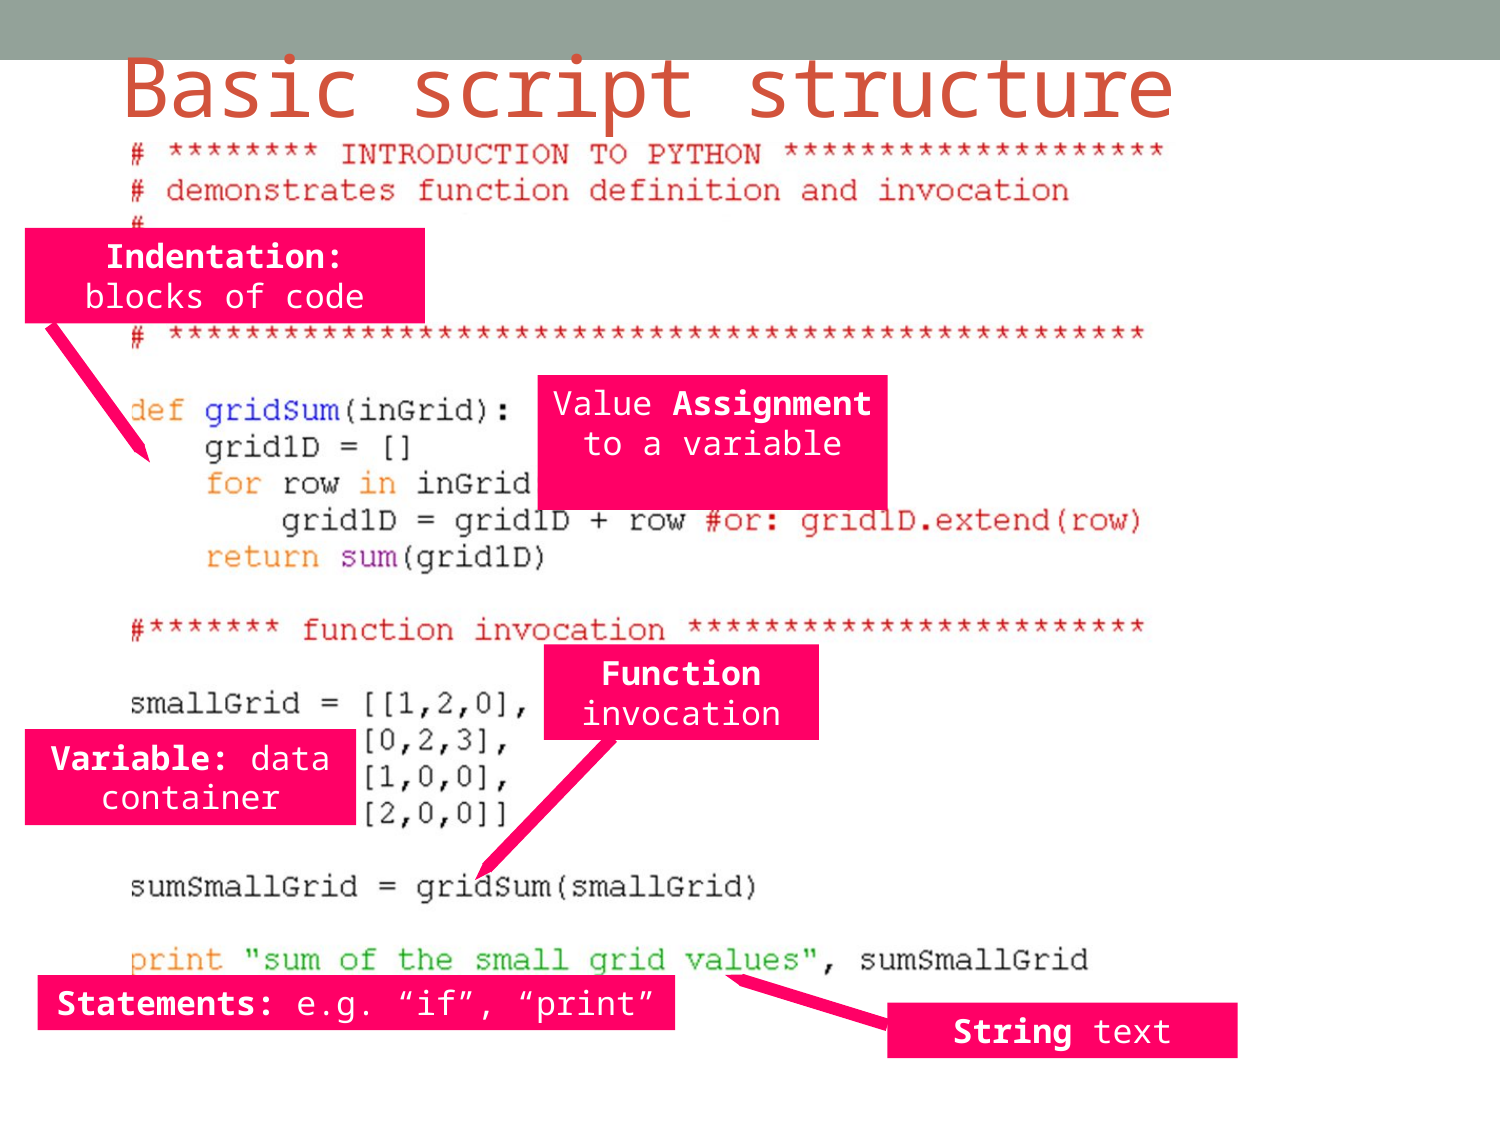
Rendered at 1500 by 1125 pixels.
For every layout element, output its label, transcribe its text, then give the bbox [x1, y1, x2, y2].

text_box Value Assignment to a variable [537, 375, 888, 471]
text_box Variable: data container [24, 729, 357, 826]
text_box Function invocation [543, 644, 819, 740]
text_box String text [887, 1002, 1238, 1059]
picture [131, 156, 1176, 988]
text_box Statements: e.g. “if”, “print” [37, 975, 676, 1031]
text_box Indentation: blocks of code [24, 227, 425, 324]
title Basic script structure [105, 13, 1456, 156]
